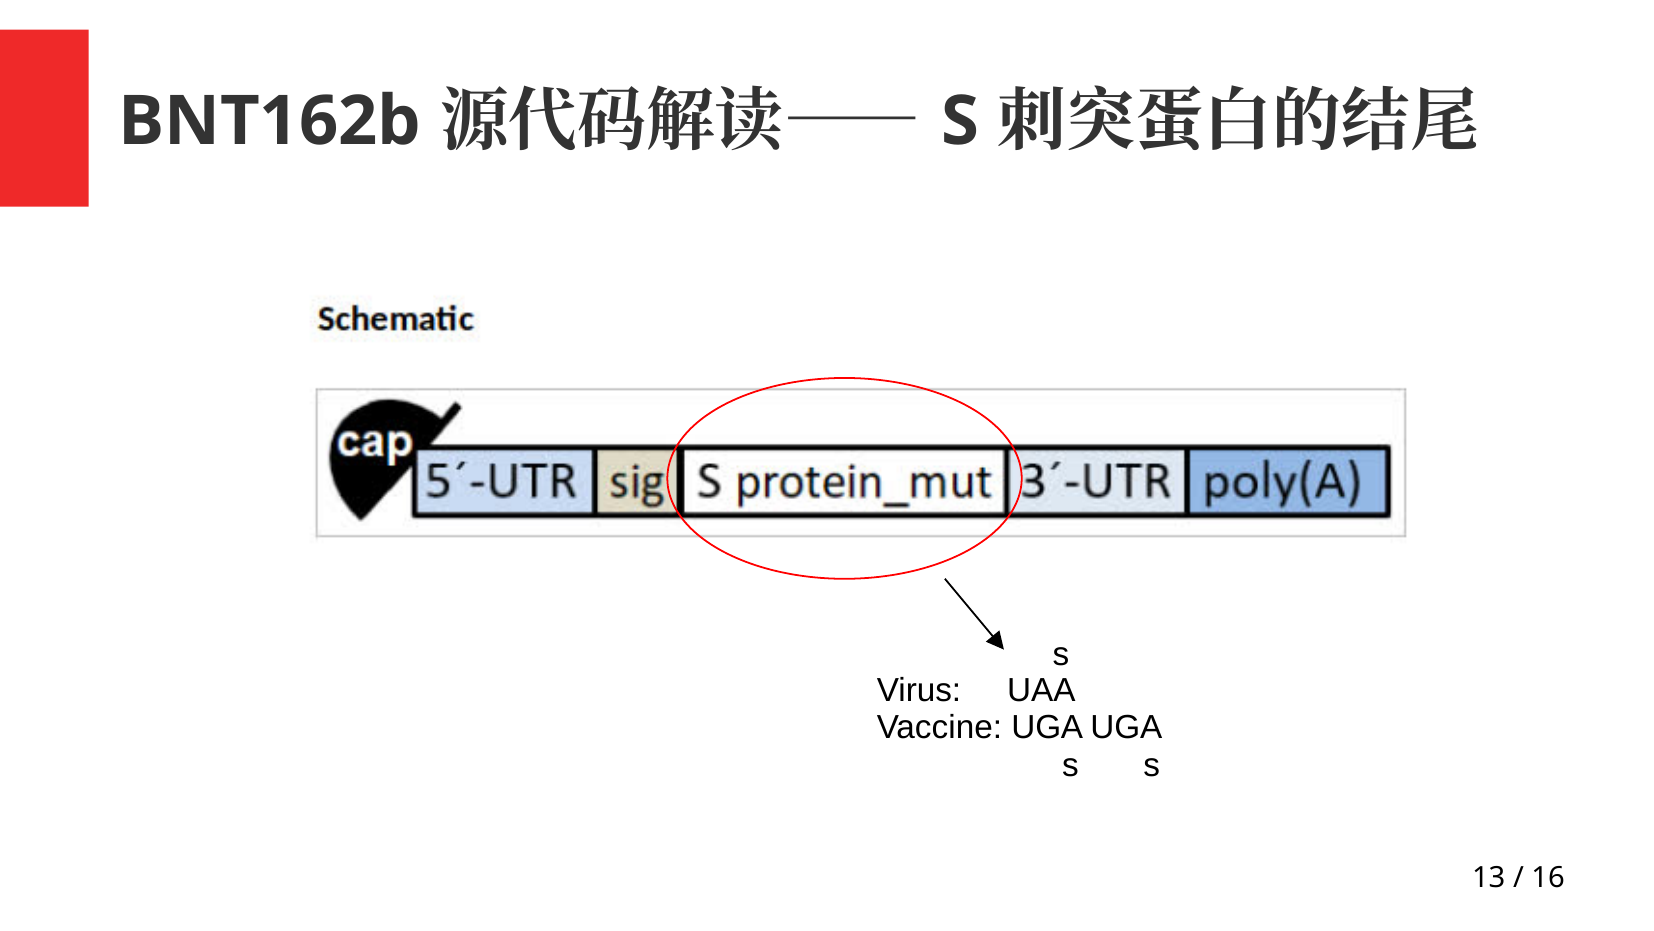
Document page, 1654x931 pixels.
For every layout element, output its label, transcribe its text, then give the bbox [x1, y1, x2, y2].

title BNT162b源代码解读——S刺突蛋白的结尾 [118, 37, 1571, 193]
picture [295, 265, 1451, 584]
text_box s Virus: UAA Vaccine: UGA UGA s s [862, 627, 1276, 798]
